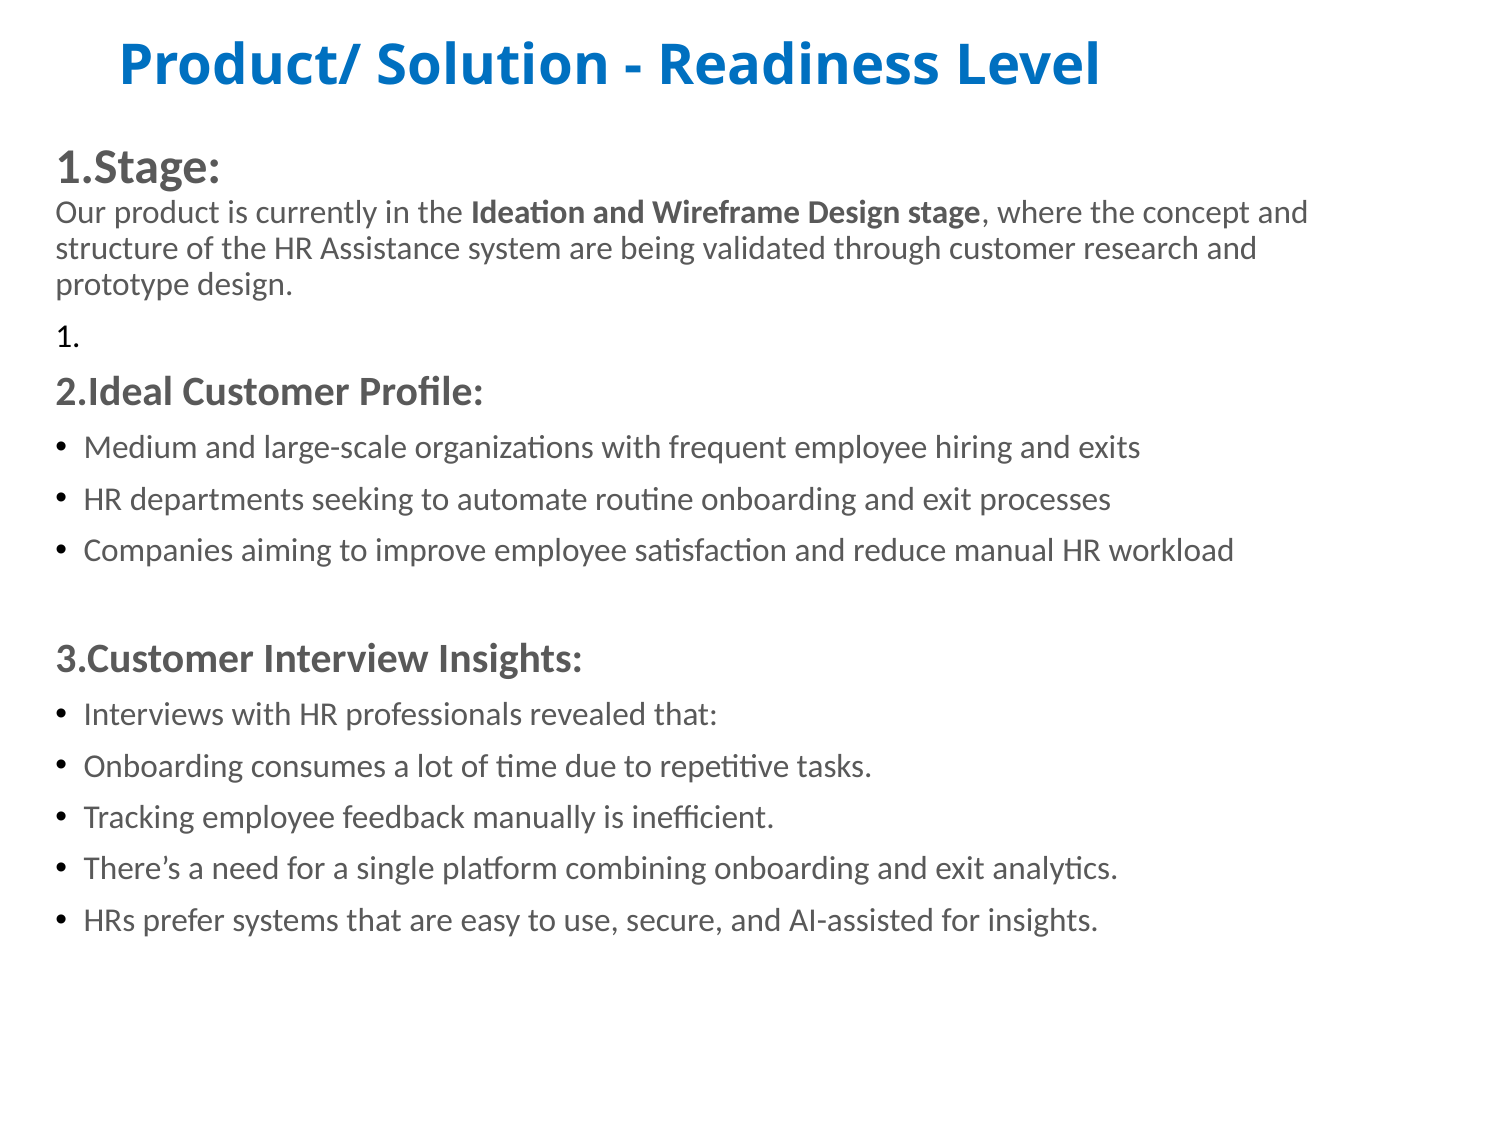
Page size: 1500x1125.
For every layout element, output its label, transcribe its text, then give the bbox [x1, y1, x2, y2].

list 1.Stage: Our product is currently in the Ideation and Wireframe Design stage, where the concept and structure of the HR Assistance system are being validated through customer research and prototype design. 2.Ideal Customer Profile: Medium and large-scale organizations with frequent employee hiring and exits HR departments seeking to automate routine onboarding and exit processes Companies aiming to improve employee satisfaction and reduce manual HR workload 3.Customer Interview Insights: Interviews with HR professionals revealed that: Onboarding consumes a lot of time due to repetitive tasks. Tracking employee feedback manually is inefficient. There’s a need for a single platform combining onboarding and exit analytics. HRs prefer systems that are easy to use, secure, and AI-assisted for insights. [40, 133, 1406, 1039]
title Product/ Solution - Readiness Level [103, 0, 1397, 133]
